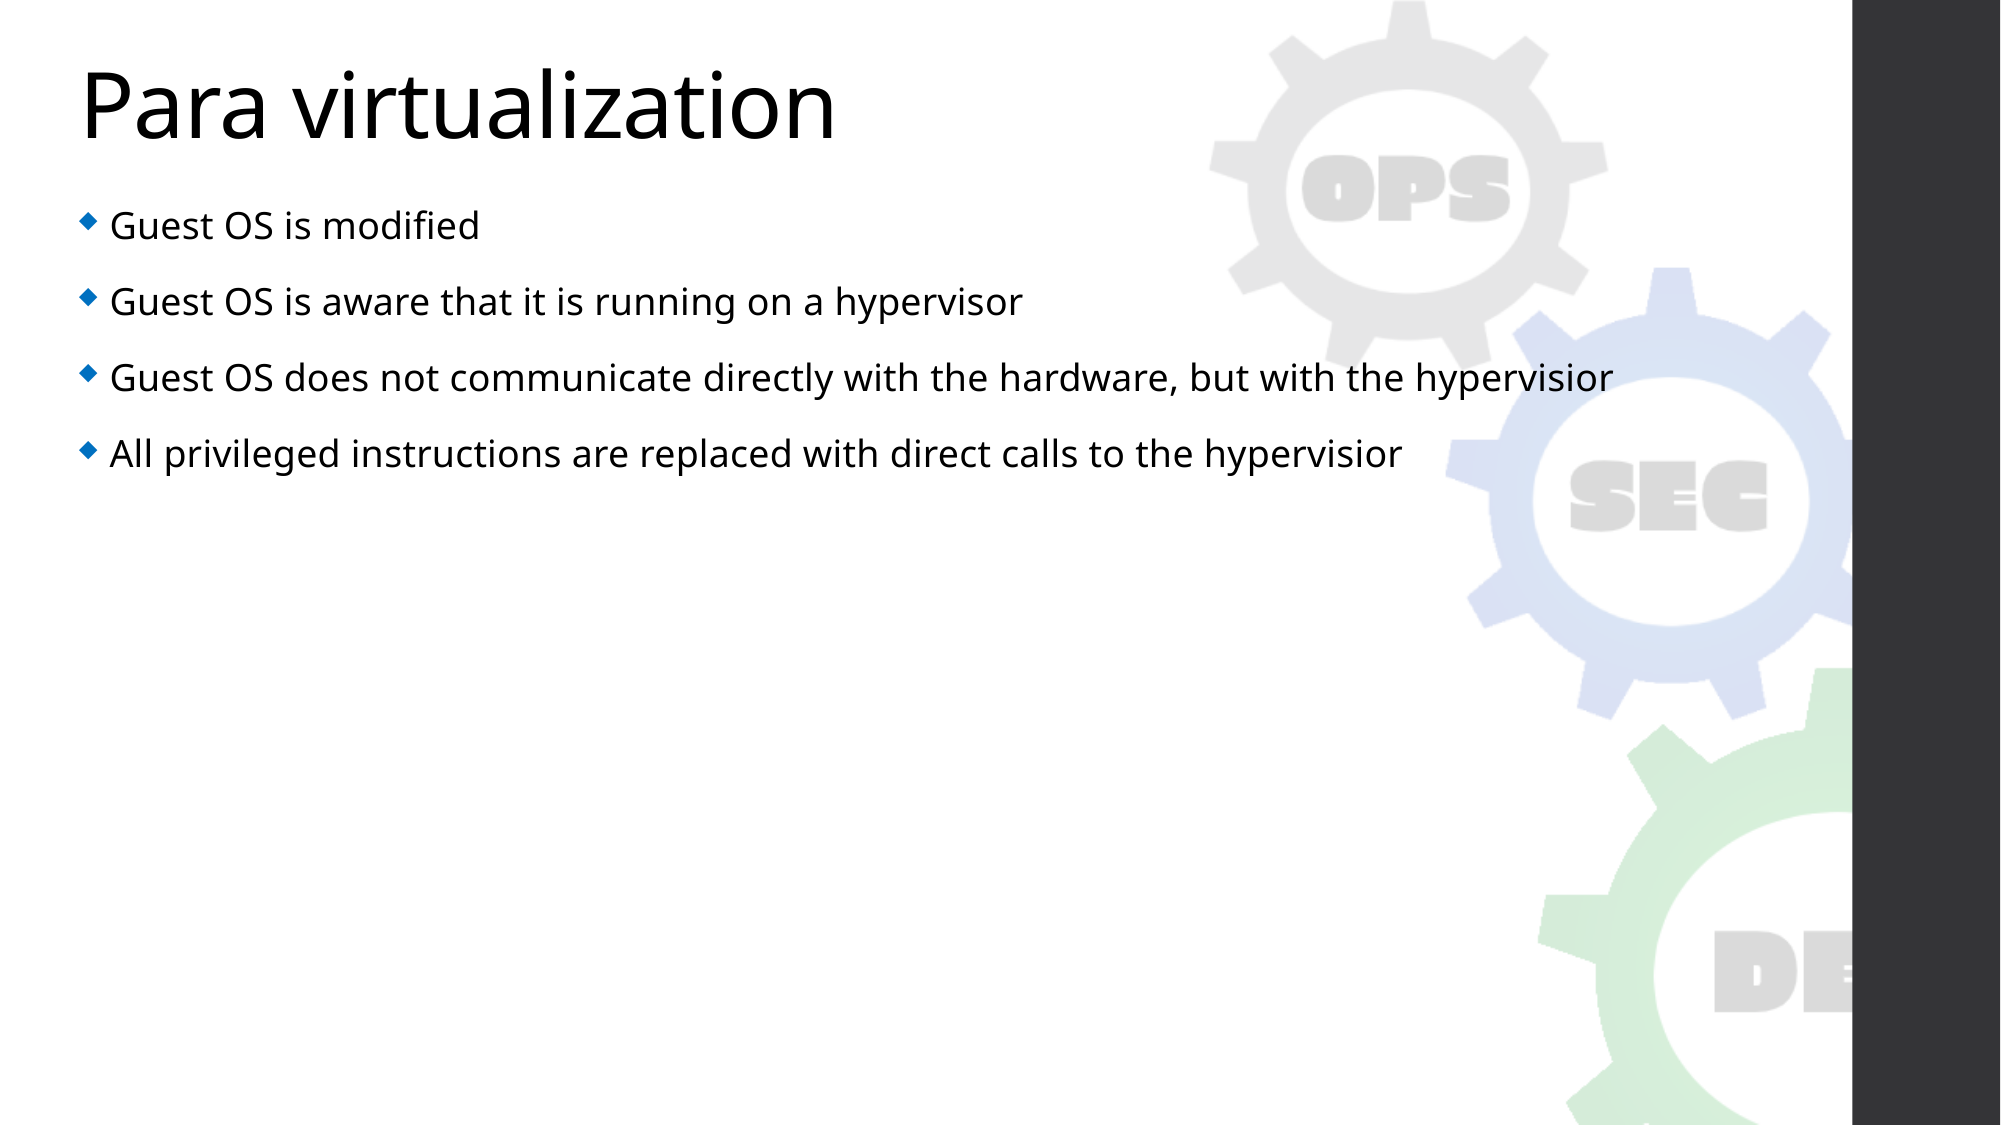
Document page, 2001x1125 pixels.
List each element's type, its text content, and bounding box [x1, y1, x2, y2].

list Guest OS is modified Guest OS is aware that it is running on a hypervisor Guest OS does not communicate directly with the hardware, but with the hypervisior All privileged instructions are replaced with direct calls to the hypervisior [64, 198, 1797, 1073]
title Para virtualization [64, 33, 1797, 166]
